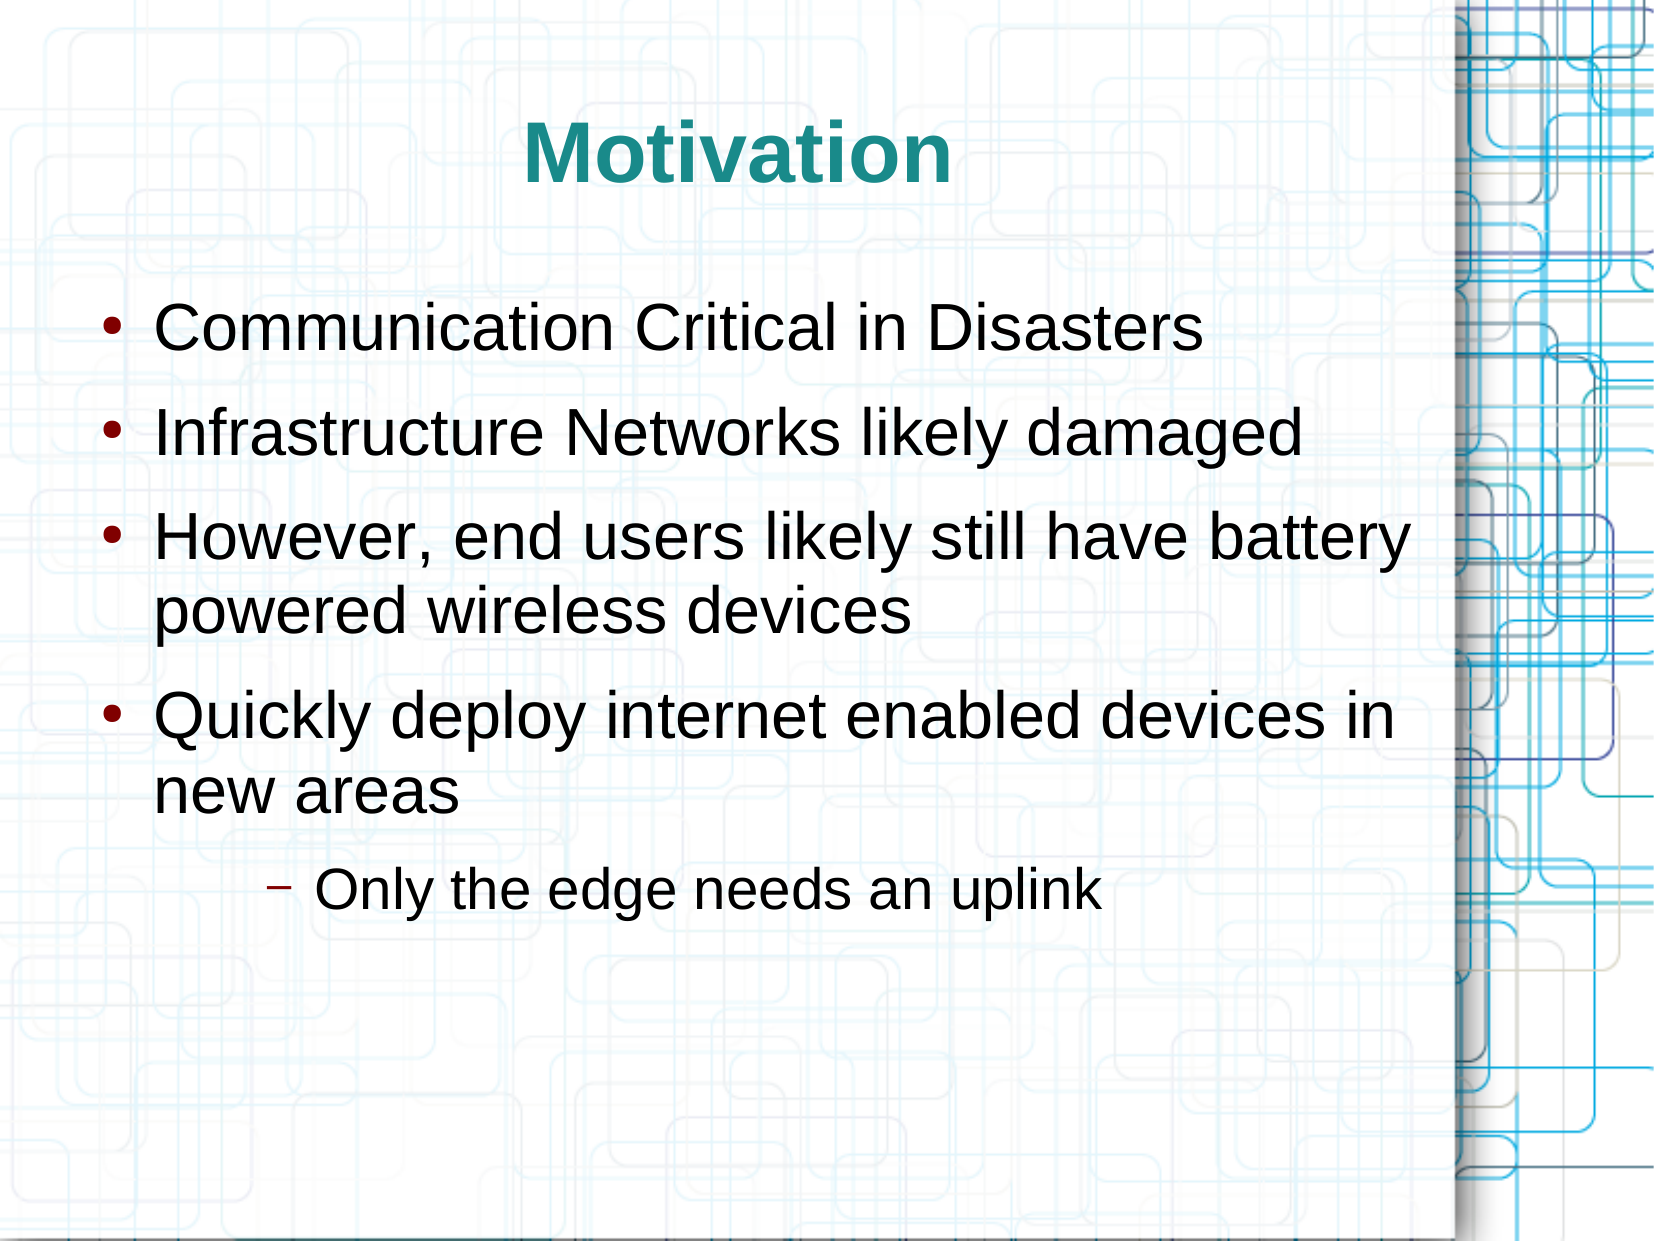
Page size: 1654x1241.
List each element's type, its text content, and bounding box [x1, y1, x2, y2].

title Motivation [59, 49, 1418, 257]
list Communication Critical in Disasters Infrastructure Networks likely damaged However, end users likely still have battery powered wireless devices Quickly deploy internet enabled devices in new areas Only the edge needs an uplink [82, 290, 1418, 1010]
picture [0, 0, 1654, 1241]
